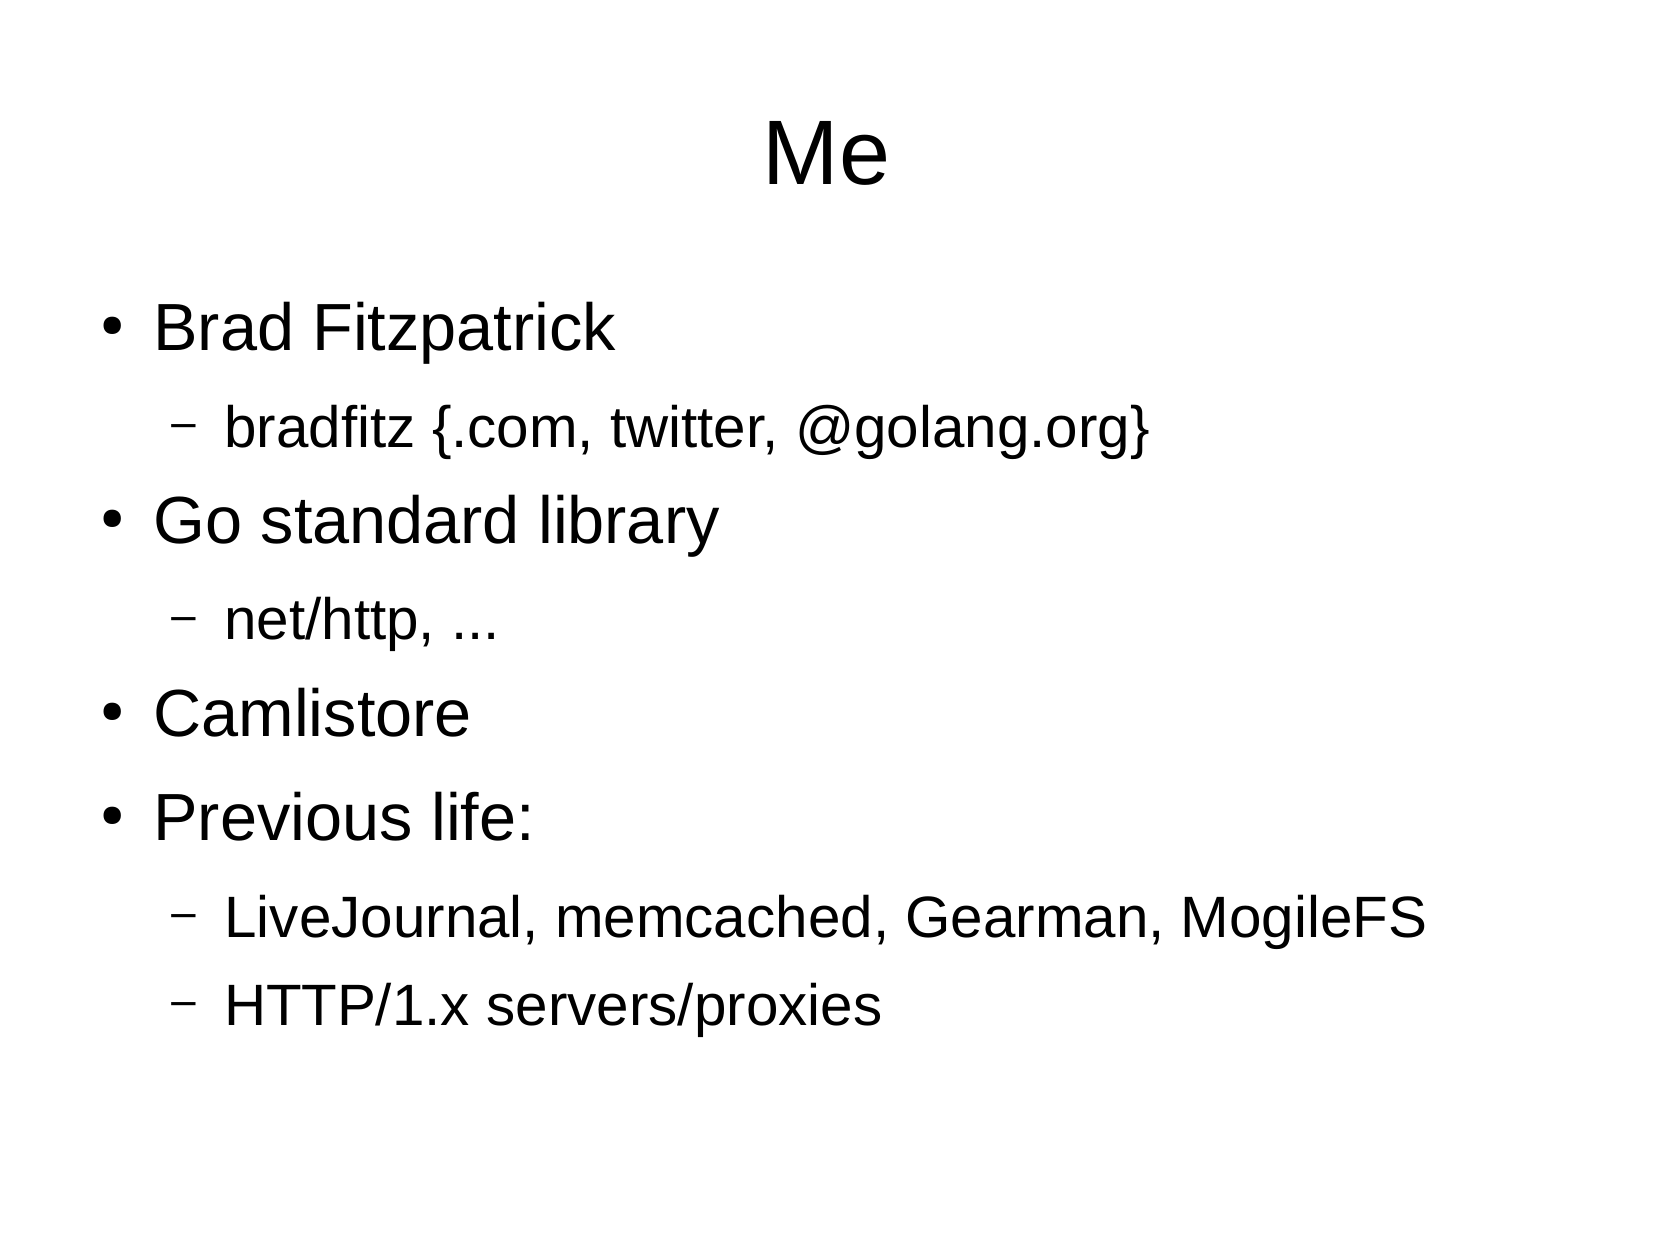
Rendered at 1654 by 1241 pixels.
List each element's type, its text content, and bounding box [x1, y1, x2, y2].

list Brad Fitzpatrick bradfitz {.com, twitter, @golang.org} Go standard library net/http, ... Camlistore Previous life: LiveJournal, memcached, Gearman, MogileFS HTTP/1.x servers/proxies [82, 290, 1571, 1109]
title Me [82, 49, 1571, 257]
